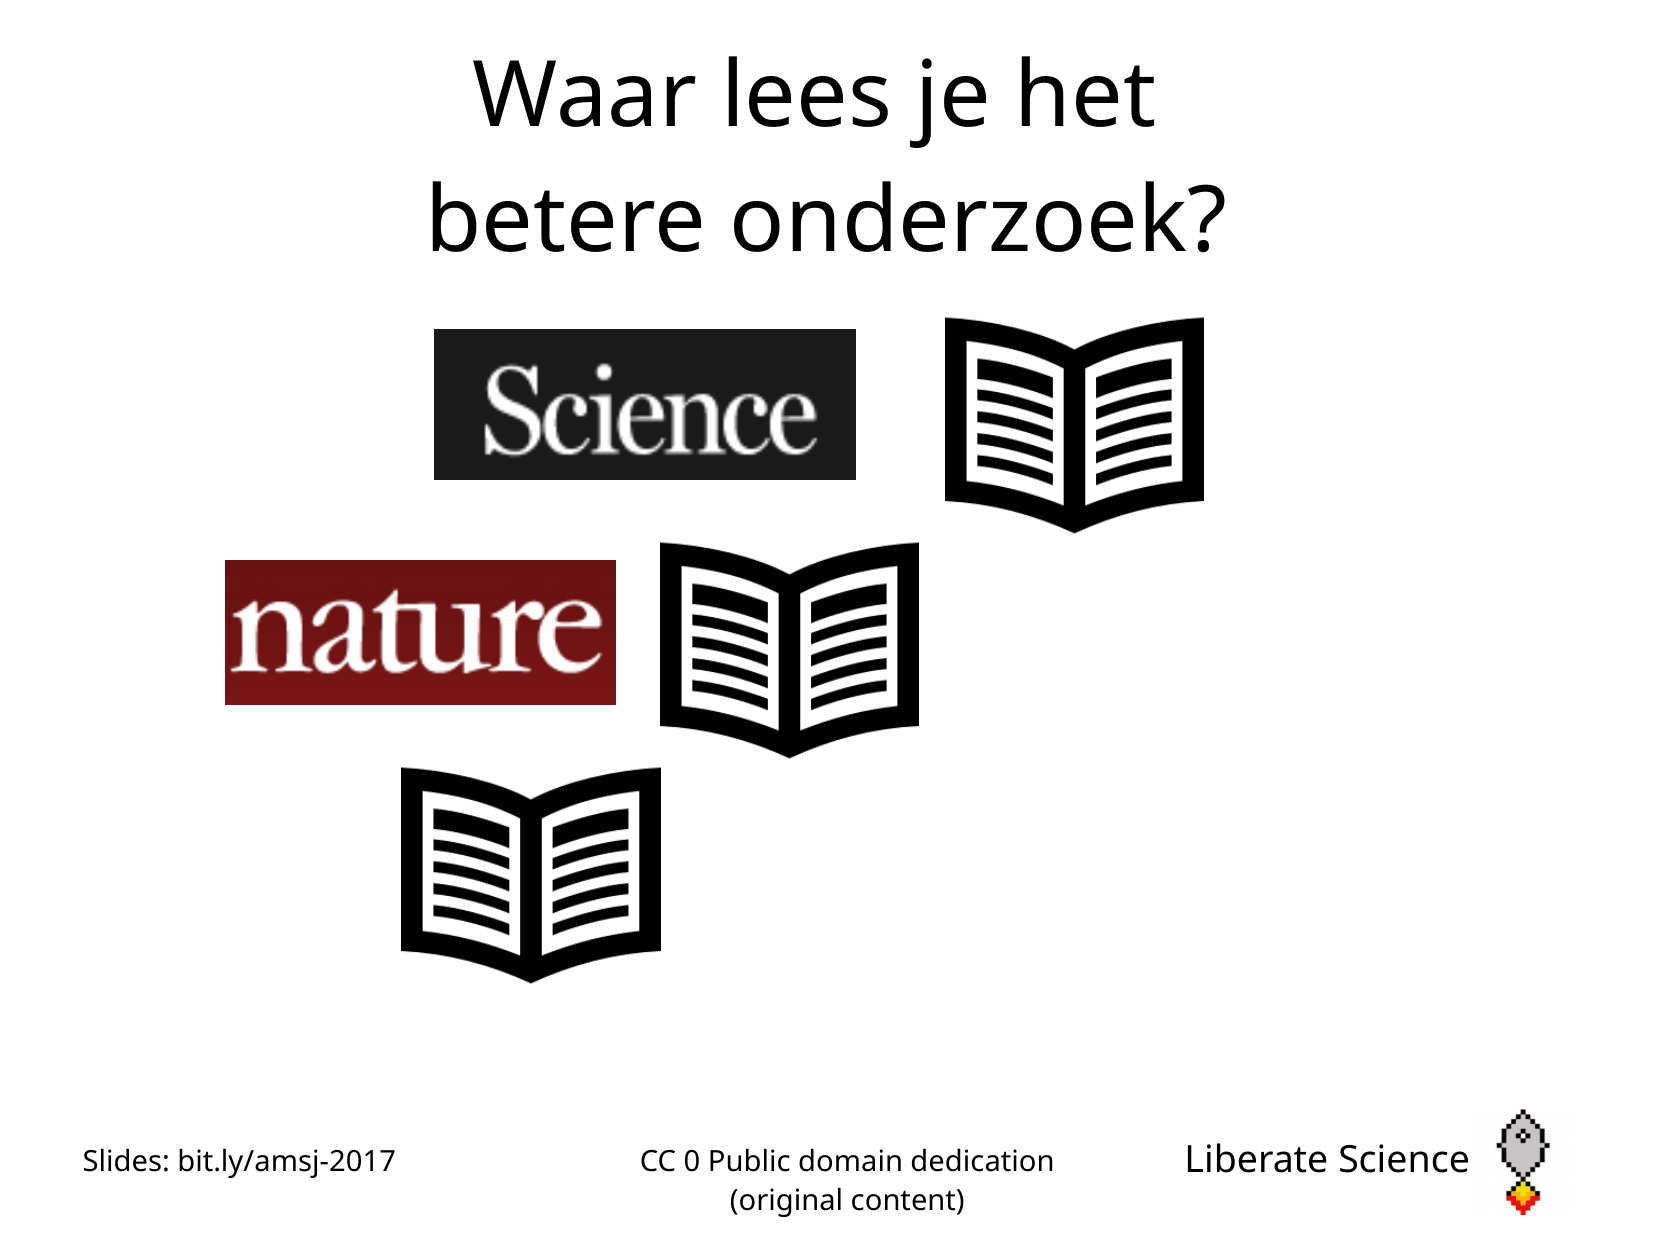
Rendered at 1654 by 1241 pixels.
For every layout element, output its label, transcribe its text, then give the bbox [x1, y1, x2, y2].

title Waar lees je het betere onderzoek? [82, 42, 1571, 264]
picture [401, 521, 919, 1006]
picture [434, 329, 856, 481]
picture [225, 560, 616, 706]
picture [1470, 1109, 1576, 1215]
picture [945, 296, 1204, 556]
